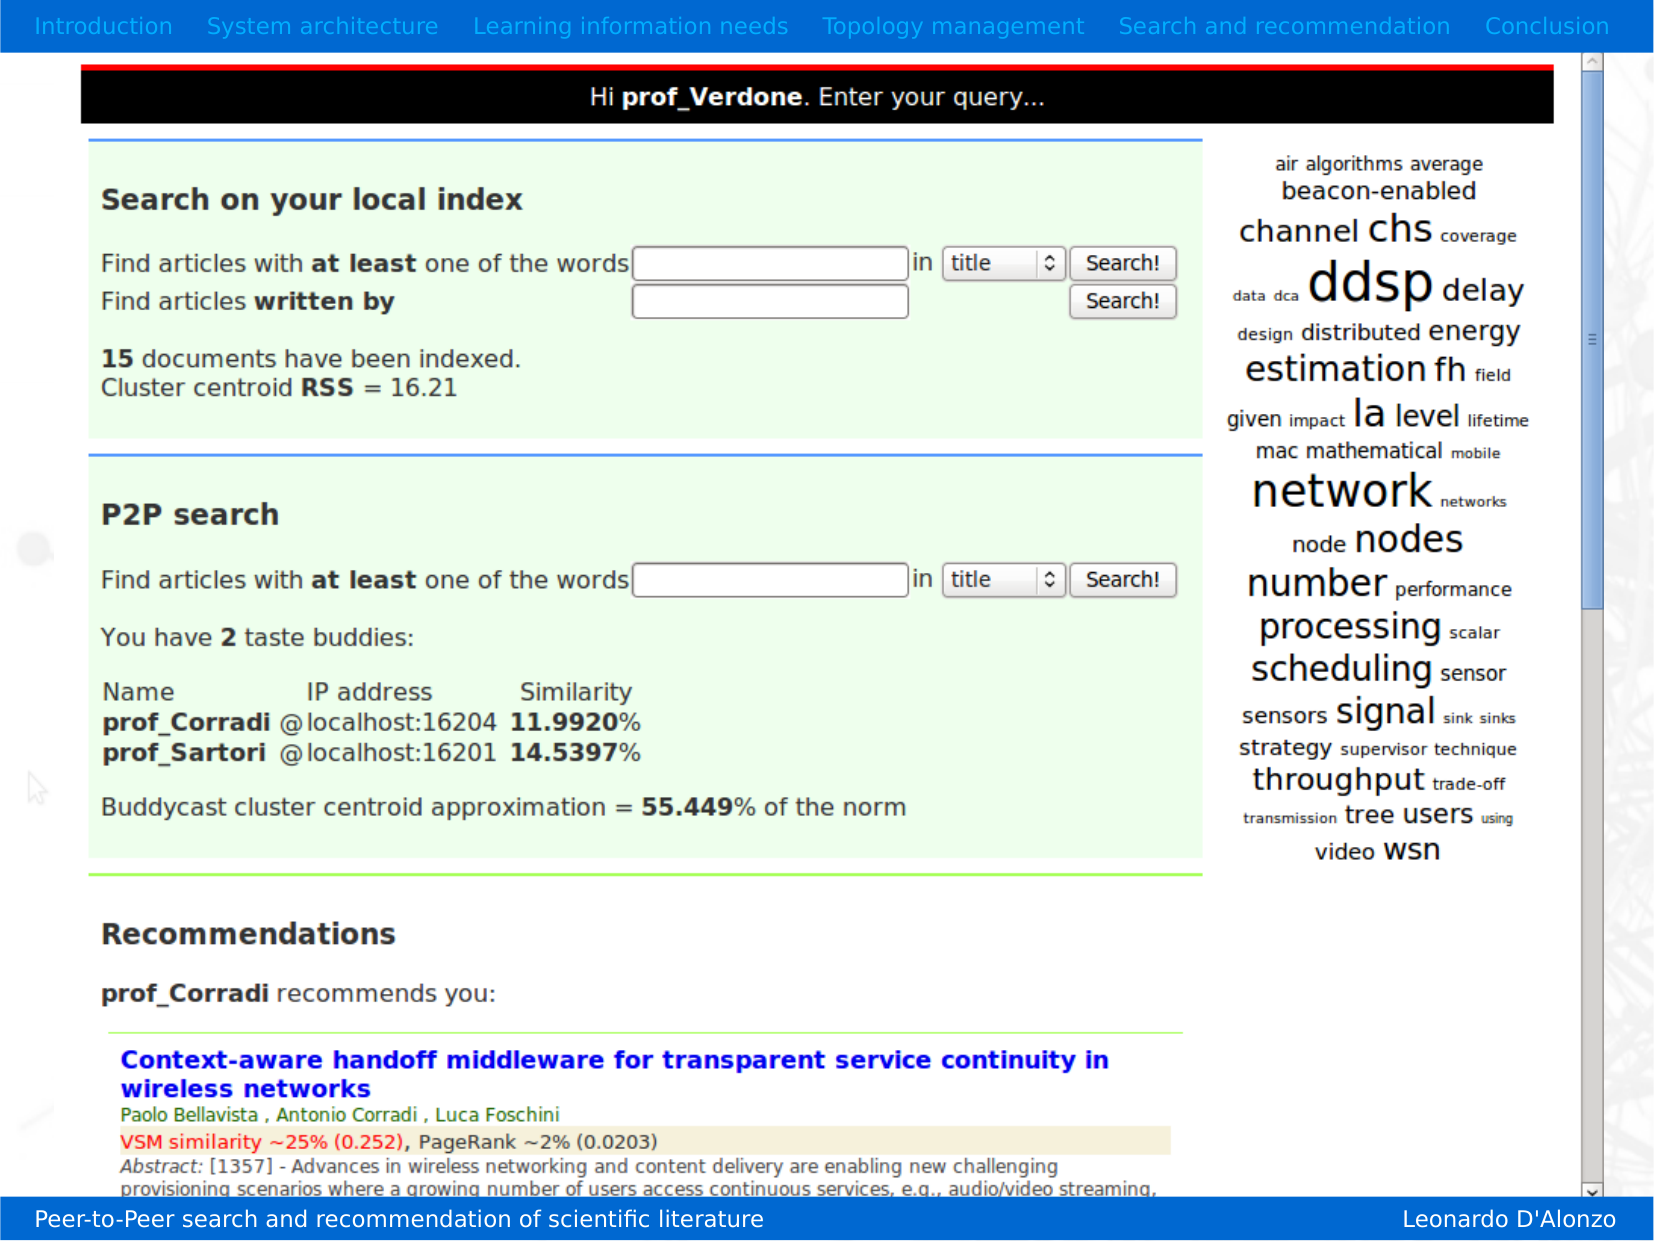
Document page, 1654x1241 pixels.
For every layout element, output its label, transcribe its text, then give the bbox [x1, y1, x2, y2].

text_box Topology management [807, 6, 1100, 48]
picture [0, 53, 1654, 1196]
text_box Learning information needs [458, 6, 804, 48]
text_box Search and recommendation [1103, 6, 1467, 48]
text_box [0, 1196, 1654, 1241]
text_box Leonardo D'Alonzo [1387, 1198, 1647, 1241]
text_box Peer-to-Peer search and recommendation of scientific literature [19, 1198, 898, 1241]
text_box System architecture [192, 6, 455, 48]
text_box Conclusion [1470, 6, 1626, 48]
text_box Introduction [19, 6, 189, 48]
text_box [0, 0, 1654, 53]
